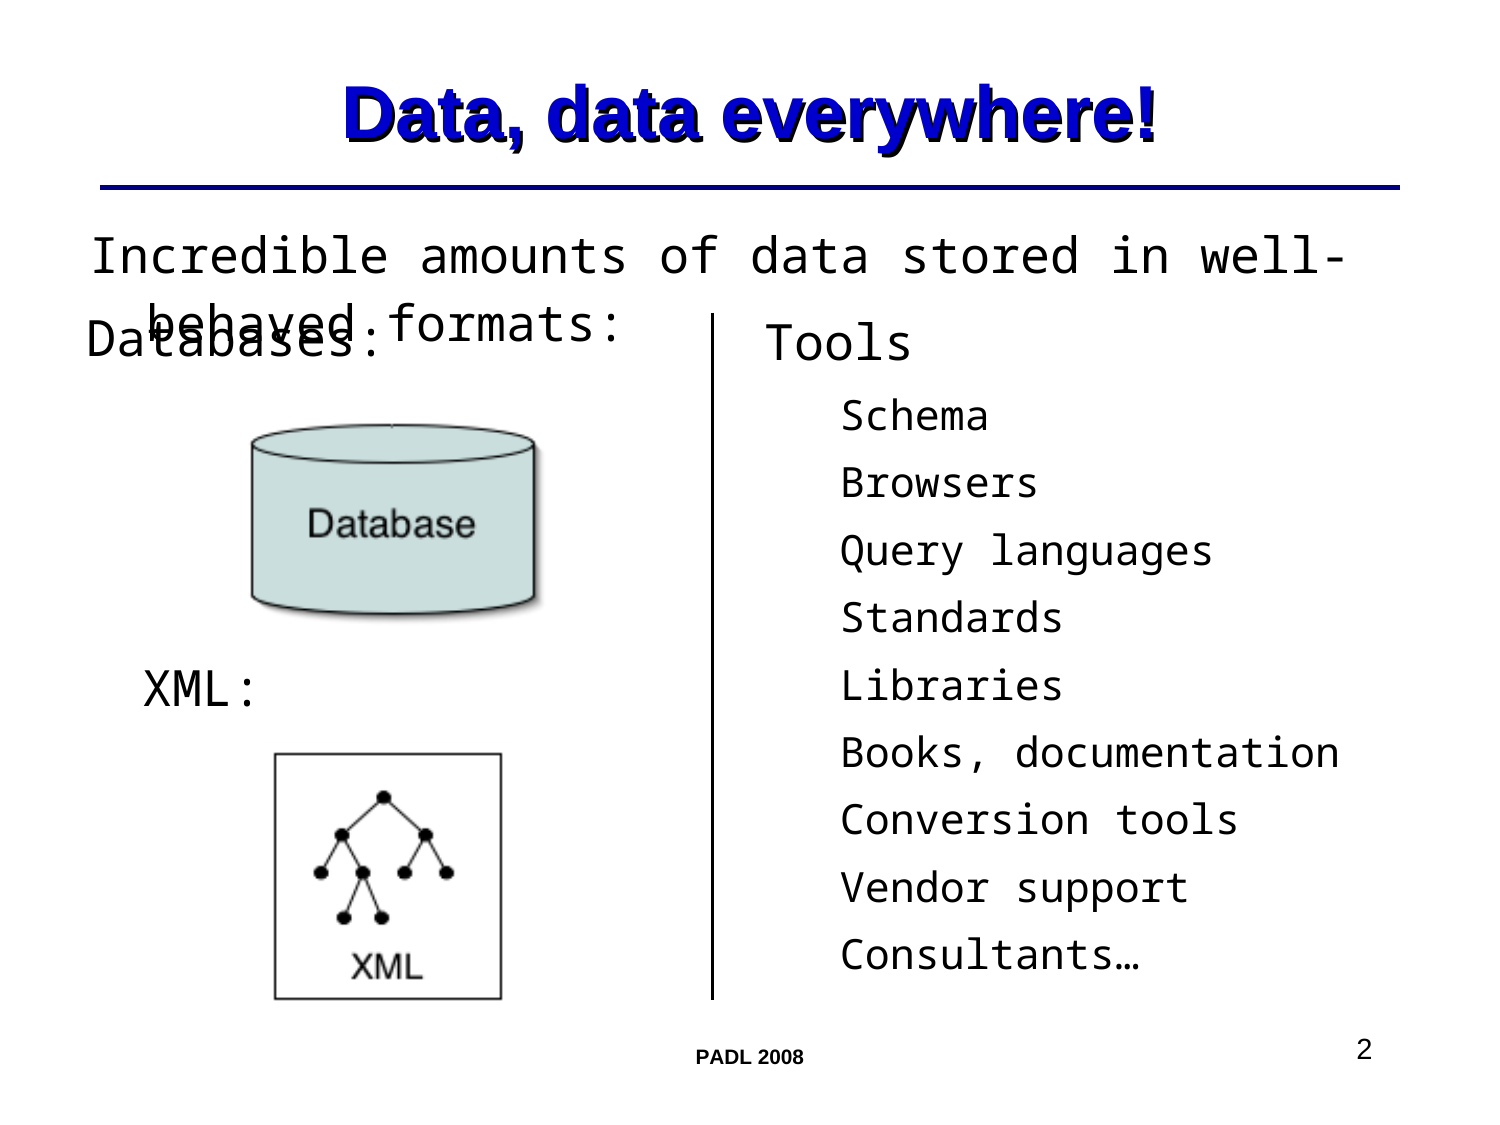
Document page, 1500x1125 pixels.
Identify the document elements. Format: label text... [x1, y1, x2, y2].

text_box Databases: [71, 295, 401, 380]
title Data, data everywhere! [99, 63, 1401, 163]
picture [237, 412, 548, 630]
list Incredible amounts of data stored in well-behaved formats: [75, 212, 1413, 1013]
text_box Tools Schema Browsers Query languages Standards Libraries Books, documentation Conversion tools Vendor support Consultants… [749, 299, 1400, 1013]
text_box XML: [127, 645, 278, 730]
picture [260, 741, 513, 1013]
